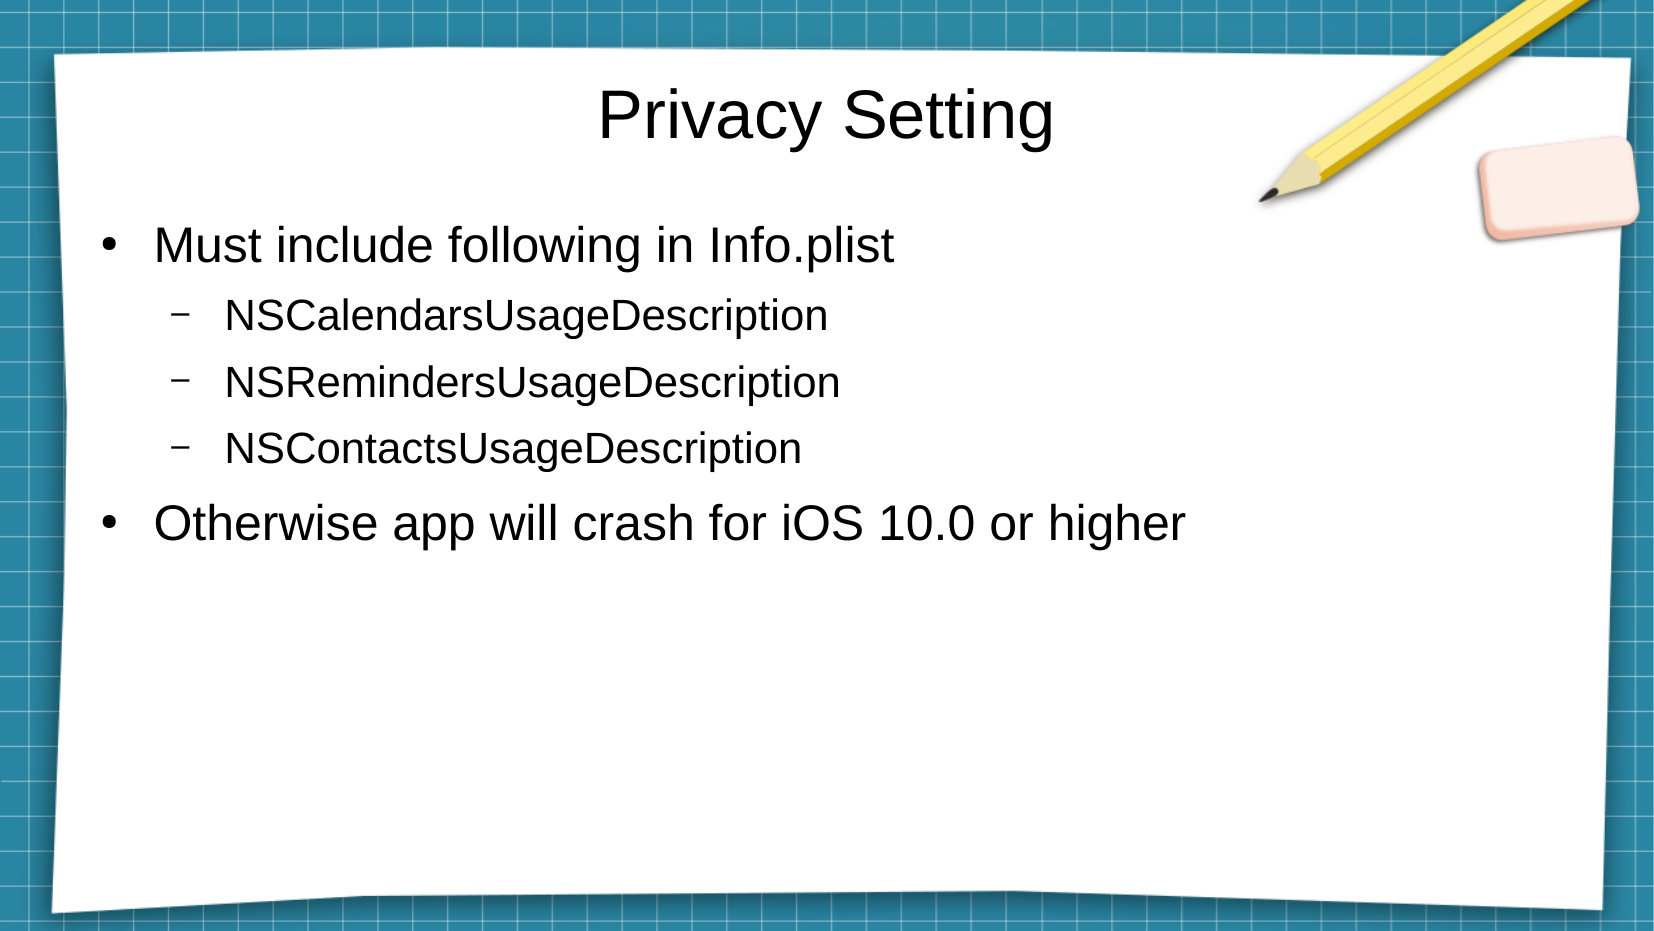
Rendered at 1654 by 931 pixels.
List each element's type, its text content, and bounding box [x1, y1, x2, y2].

title Privacy Setting [82, 37, 1571, 193]
picture [0, 0, 1654, 931]
list Must include following in Info.plist NSCalendarsUsageDescription NSRemindersUsageDescription NSContactsUsageDescription Otherwise app will crash for iOS 10.0 or higher [82, 217, 1571, 758]
